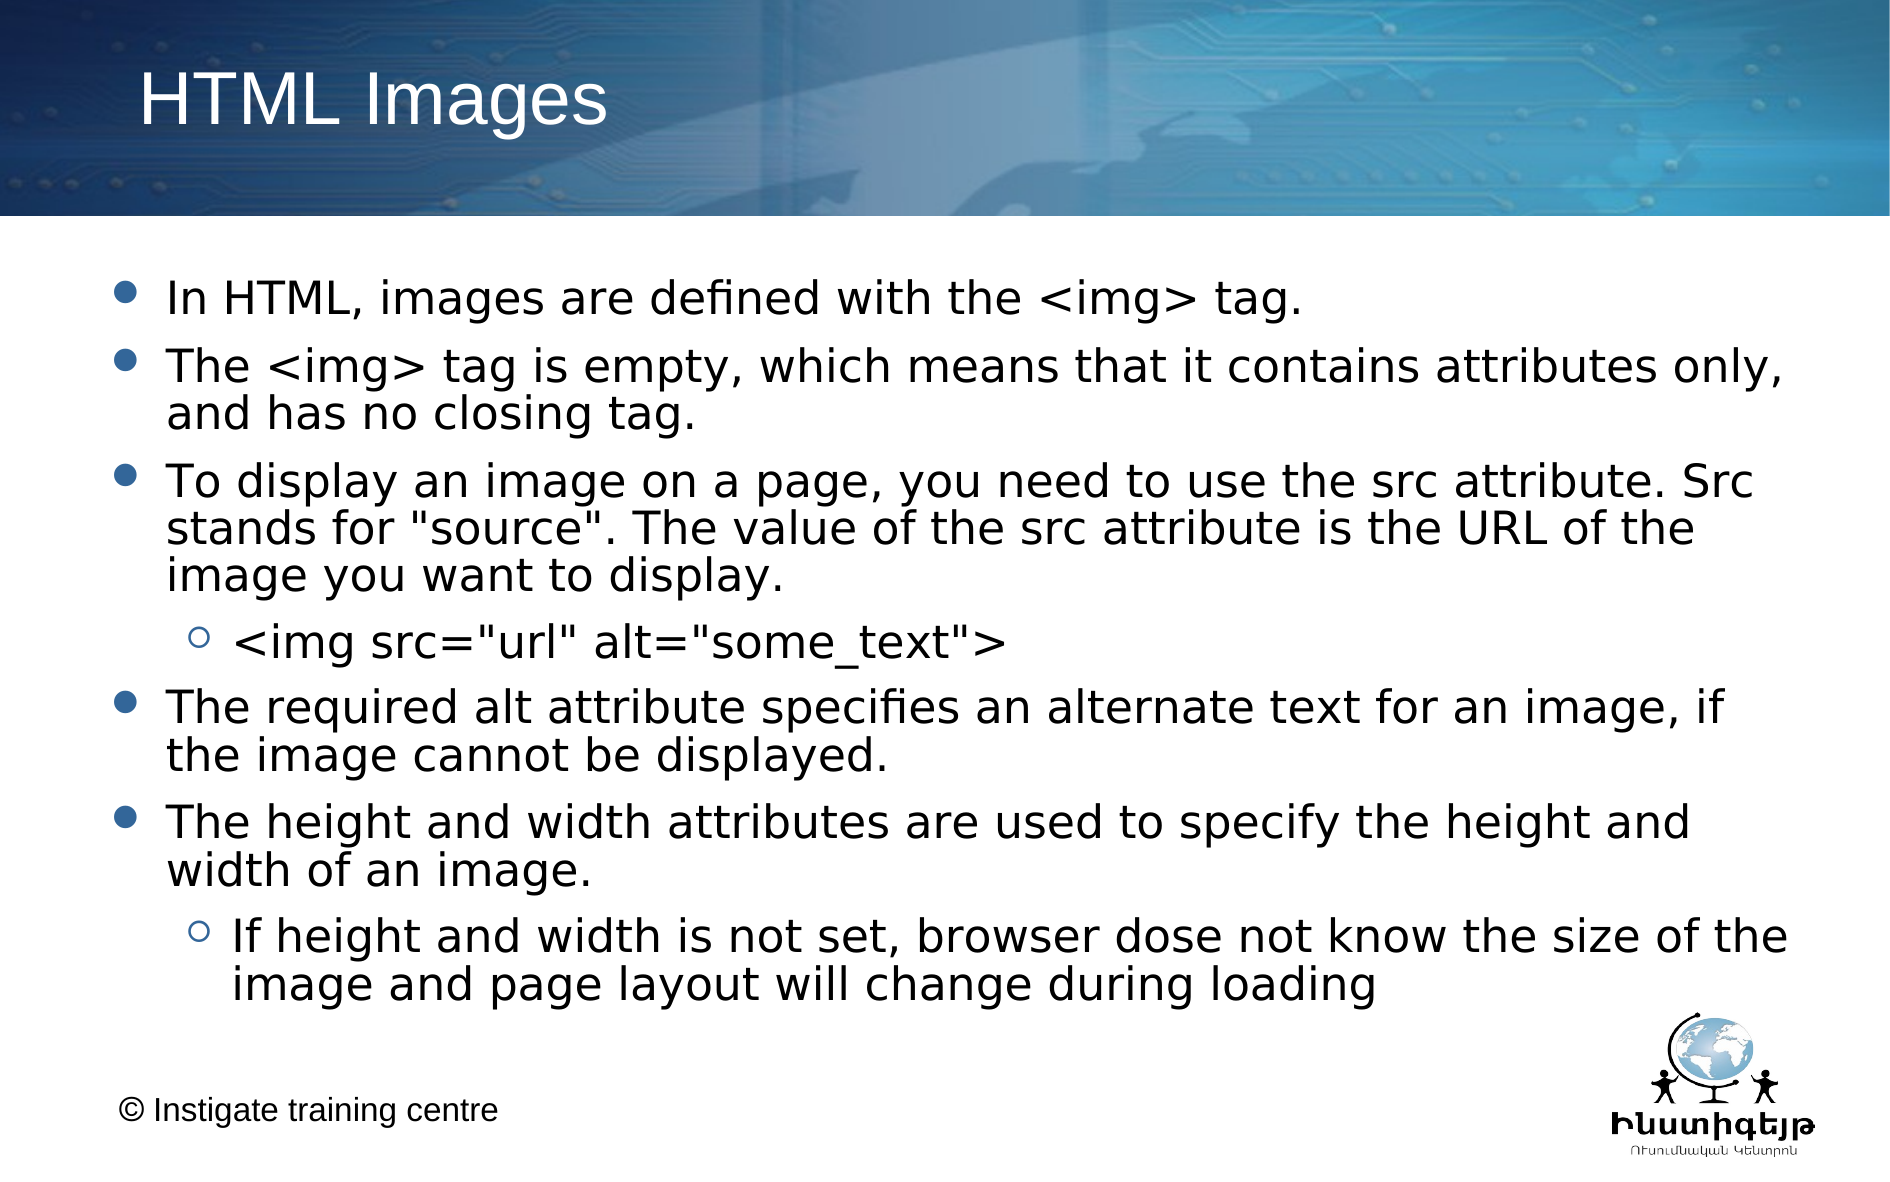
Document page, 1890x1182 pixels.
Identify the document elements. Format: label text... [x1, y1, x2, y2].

list In HTML, images are defined with the <img> tag. The <img> tag is empty, which means that it contains attributes only, and has no closing tag. To display an image on a page, you need to use the src attribute. Src stands for "source". The value of the src attribute is the URL of the image you want to display. <img src="url" alt="some_text"> The required alt attribute specifies an alternate text for an image, if the image cannot be displayed. The height and width attributes are used to specify the height and width of an image. If height and width is not set, browser dose not know the size of the image and page layout will change during loading [110, 276, 1801, 303]
text_box Citations, Quotations, and Definition Tags [138, 139, 1801, 144]
picture [1612, 1012, 1815, 1157]
text_box HTML Images [138, 76, 1801, 80]
picture [0, 0, 1890, 216]
